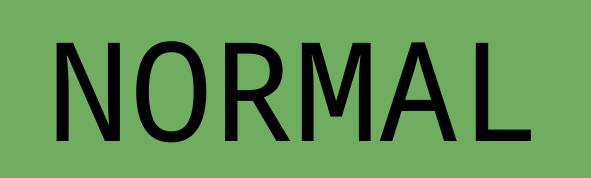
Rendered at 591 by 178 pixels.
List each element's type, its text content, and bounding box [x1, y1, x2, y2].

text_box NORMAL [0, 0, 591, 178]
